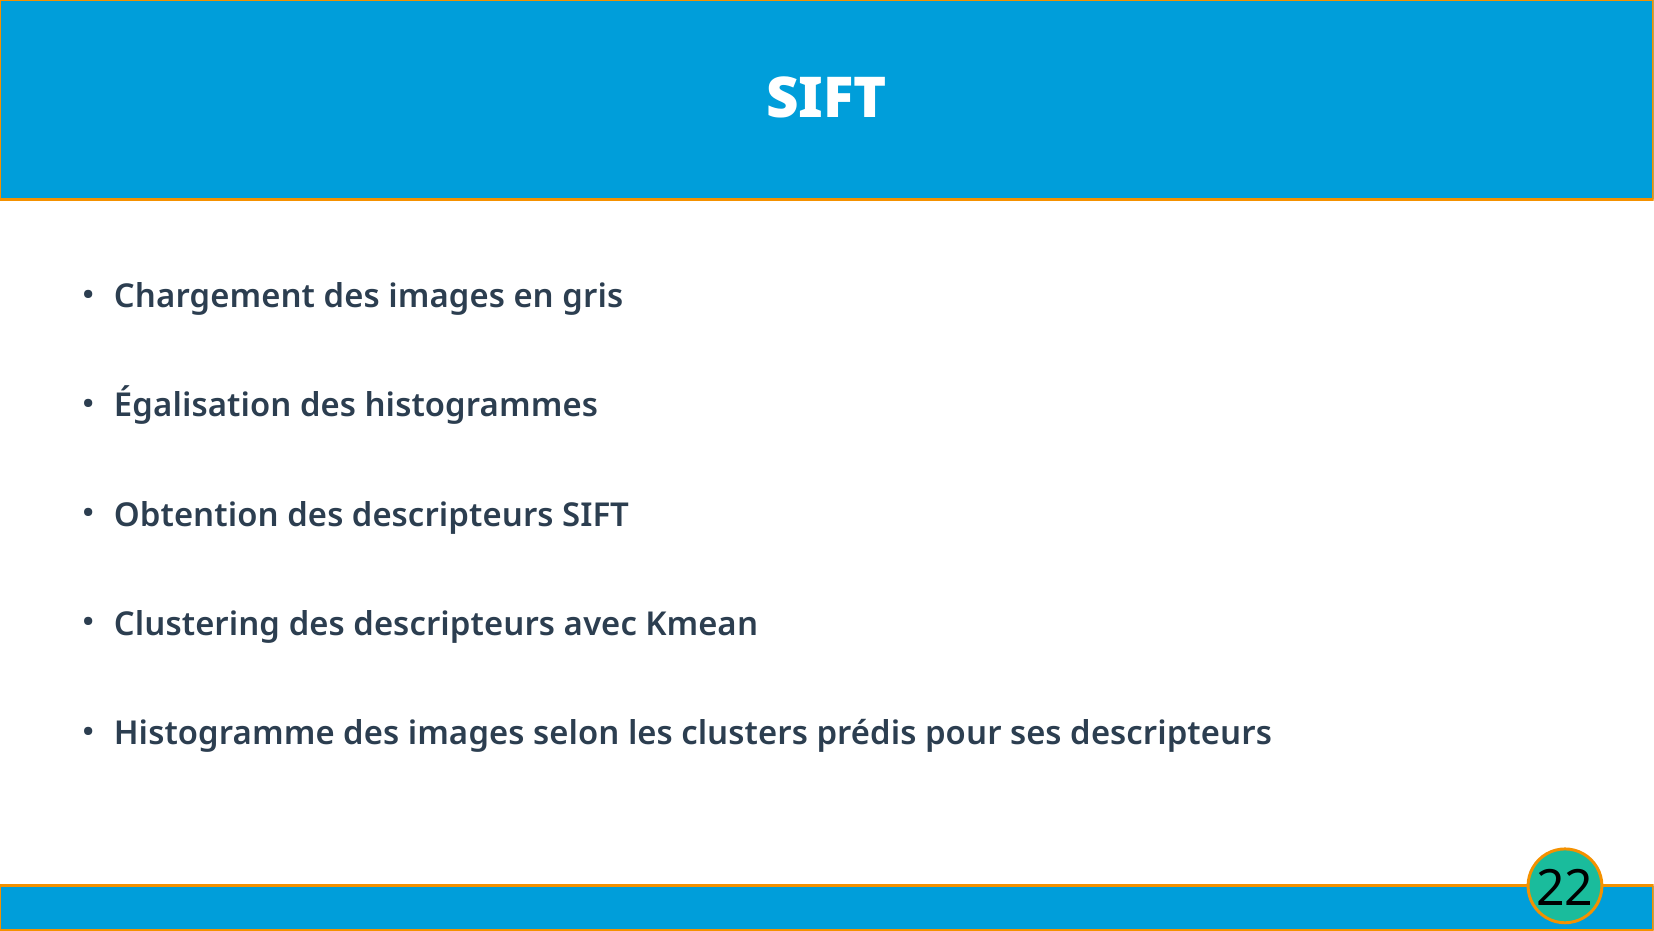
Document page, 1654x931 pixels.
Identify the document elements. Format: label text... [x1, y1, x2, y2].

list Chargement des images en gris Égalisation des histogrammes Obtention des descripteurs SIFT Clustering des descripteurs avec Kmean Histogramme des images selon les clusters prédis pour ses descripteurs [82, 217, 1571, 758]
title SIFT [59, 37, 1595, 155]
